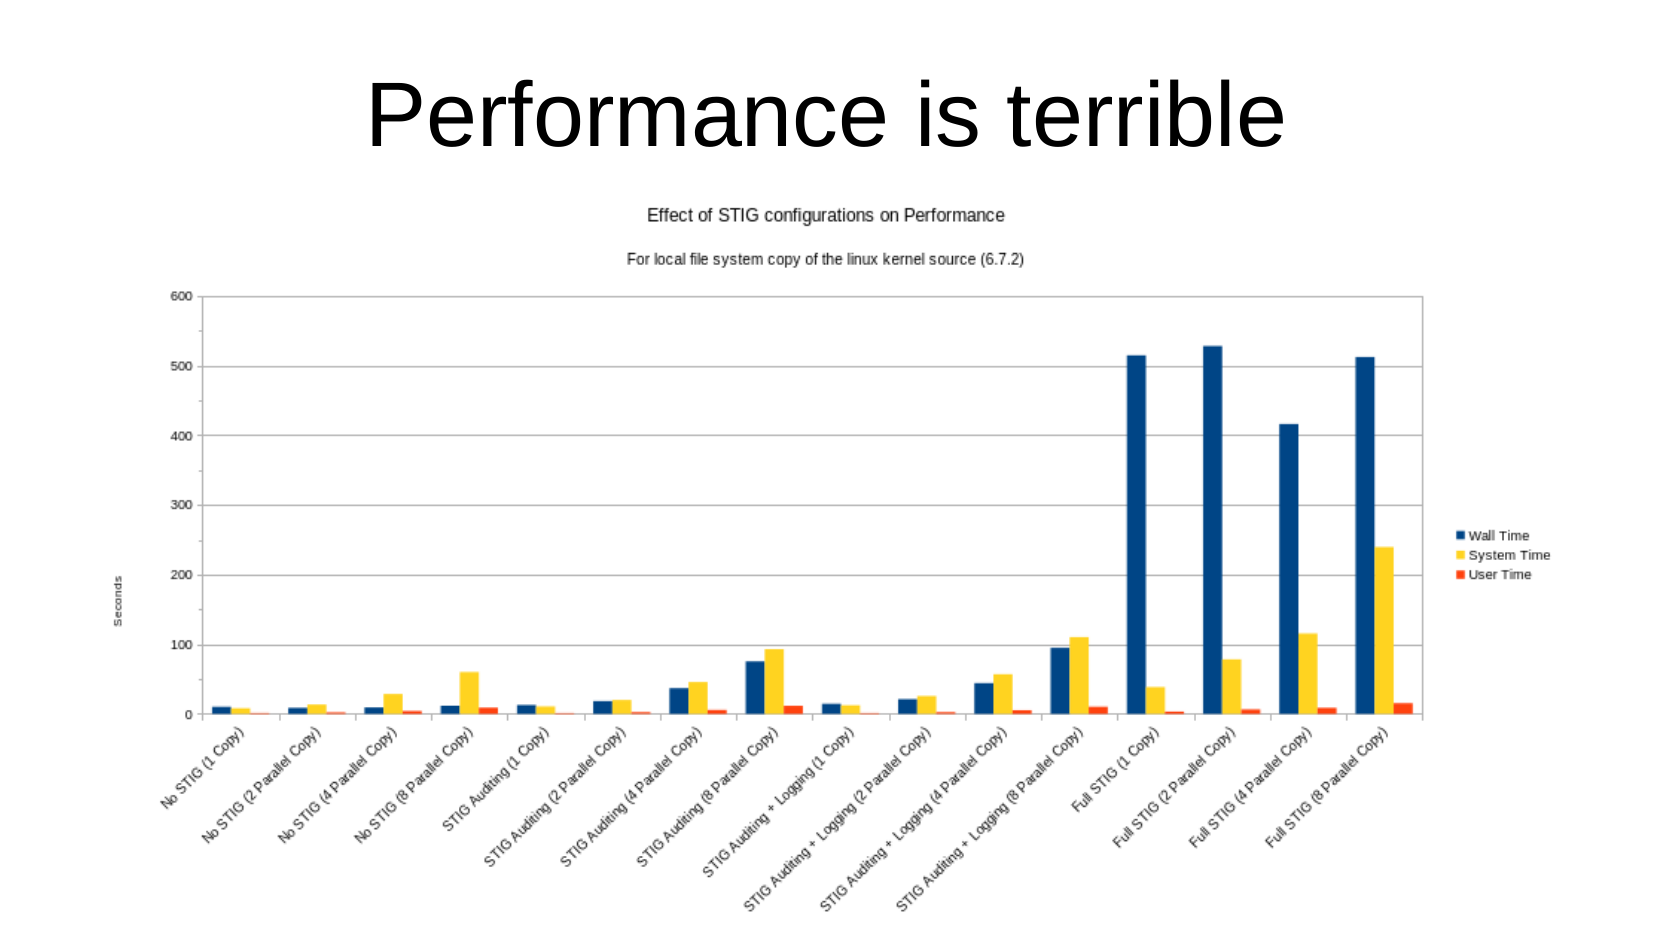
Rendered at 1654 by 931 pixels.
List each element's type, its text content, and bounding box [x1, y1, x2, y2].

title Performance is terrible [82, 37, 1571, 193]
picture [89, 180, 1565, 931]
